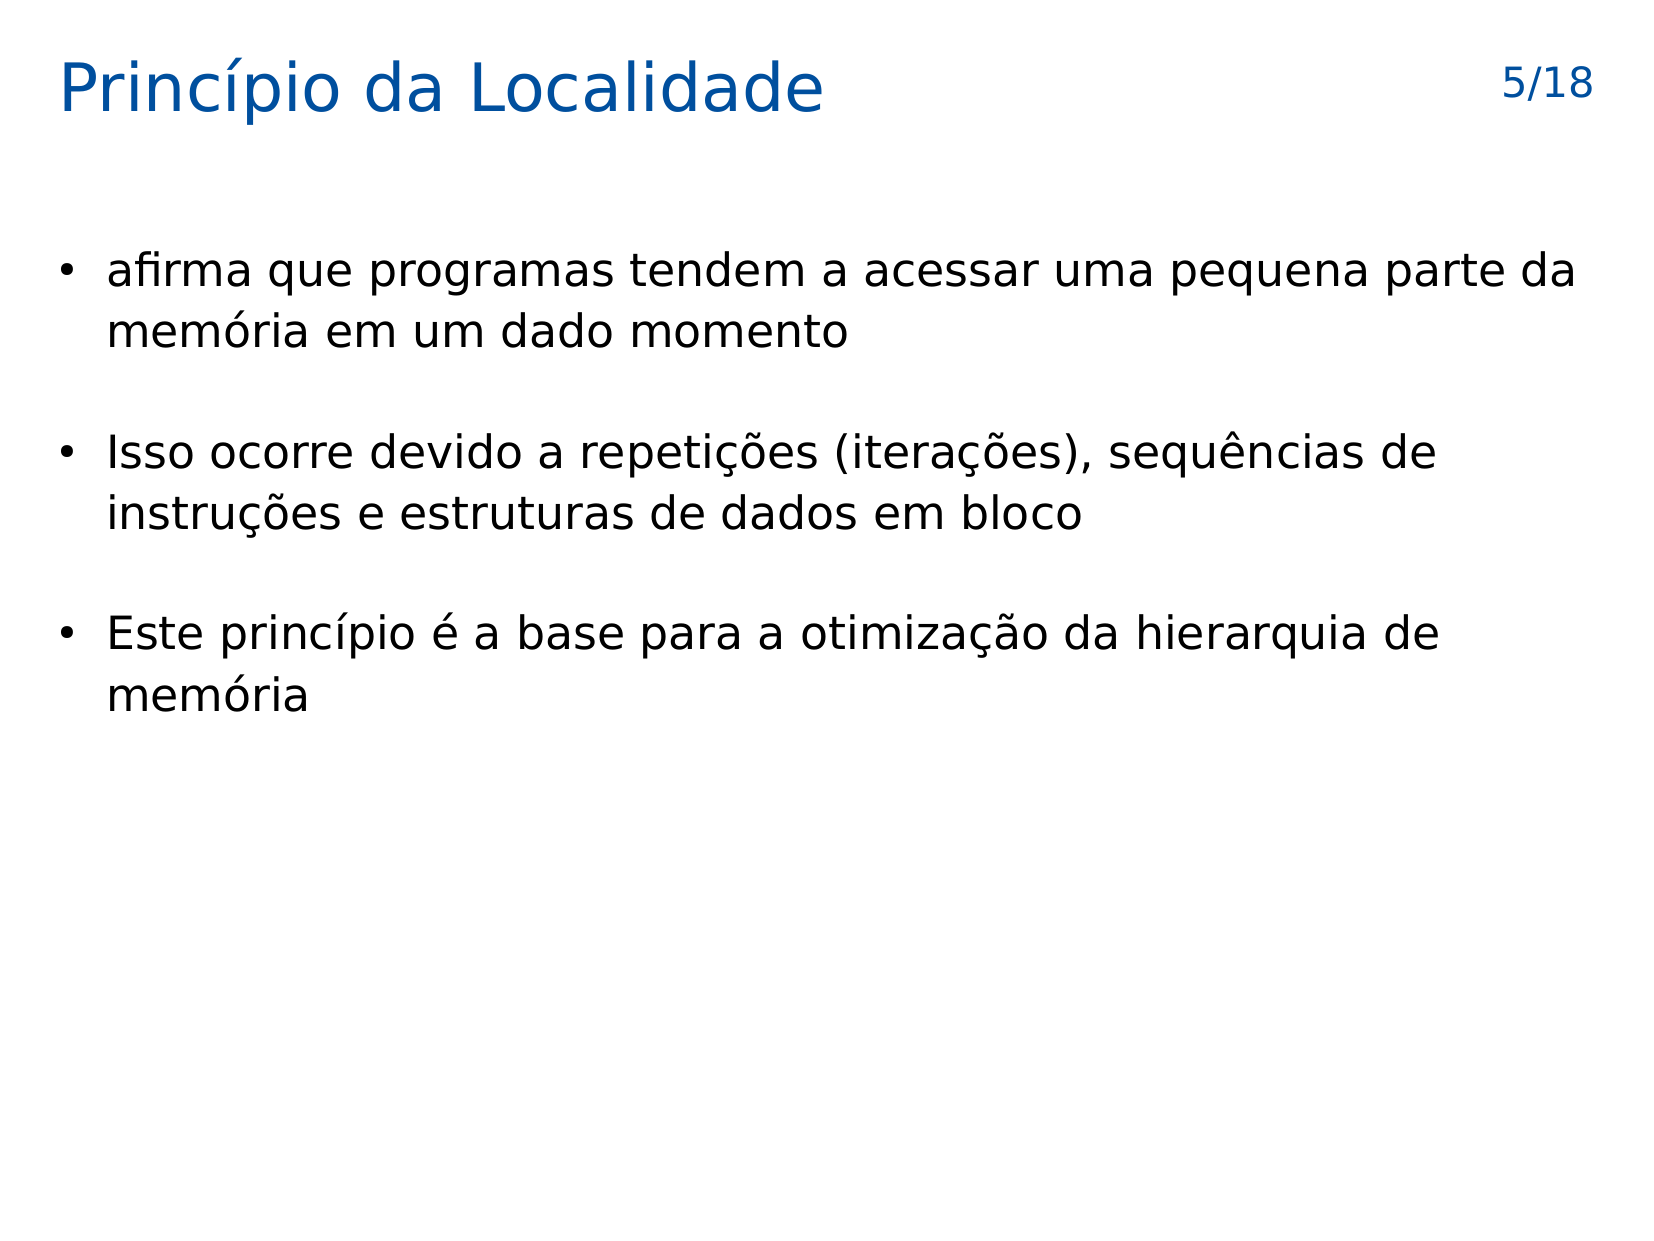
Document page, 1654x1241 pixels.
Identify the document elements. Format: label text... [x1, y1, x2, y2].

title Princípio da Localidade [59, 29, 1625, 148]
list afirma que programas tendem a acessar uma pequena parte da memória em um dado momento Isso ocorre devido a repetições (iterações), sequências de instruções e estruturas de dados em bloco Este princípio é a base para a otimização da hierarquia de memória [59, 236, 1595, 1211]
